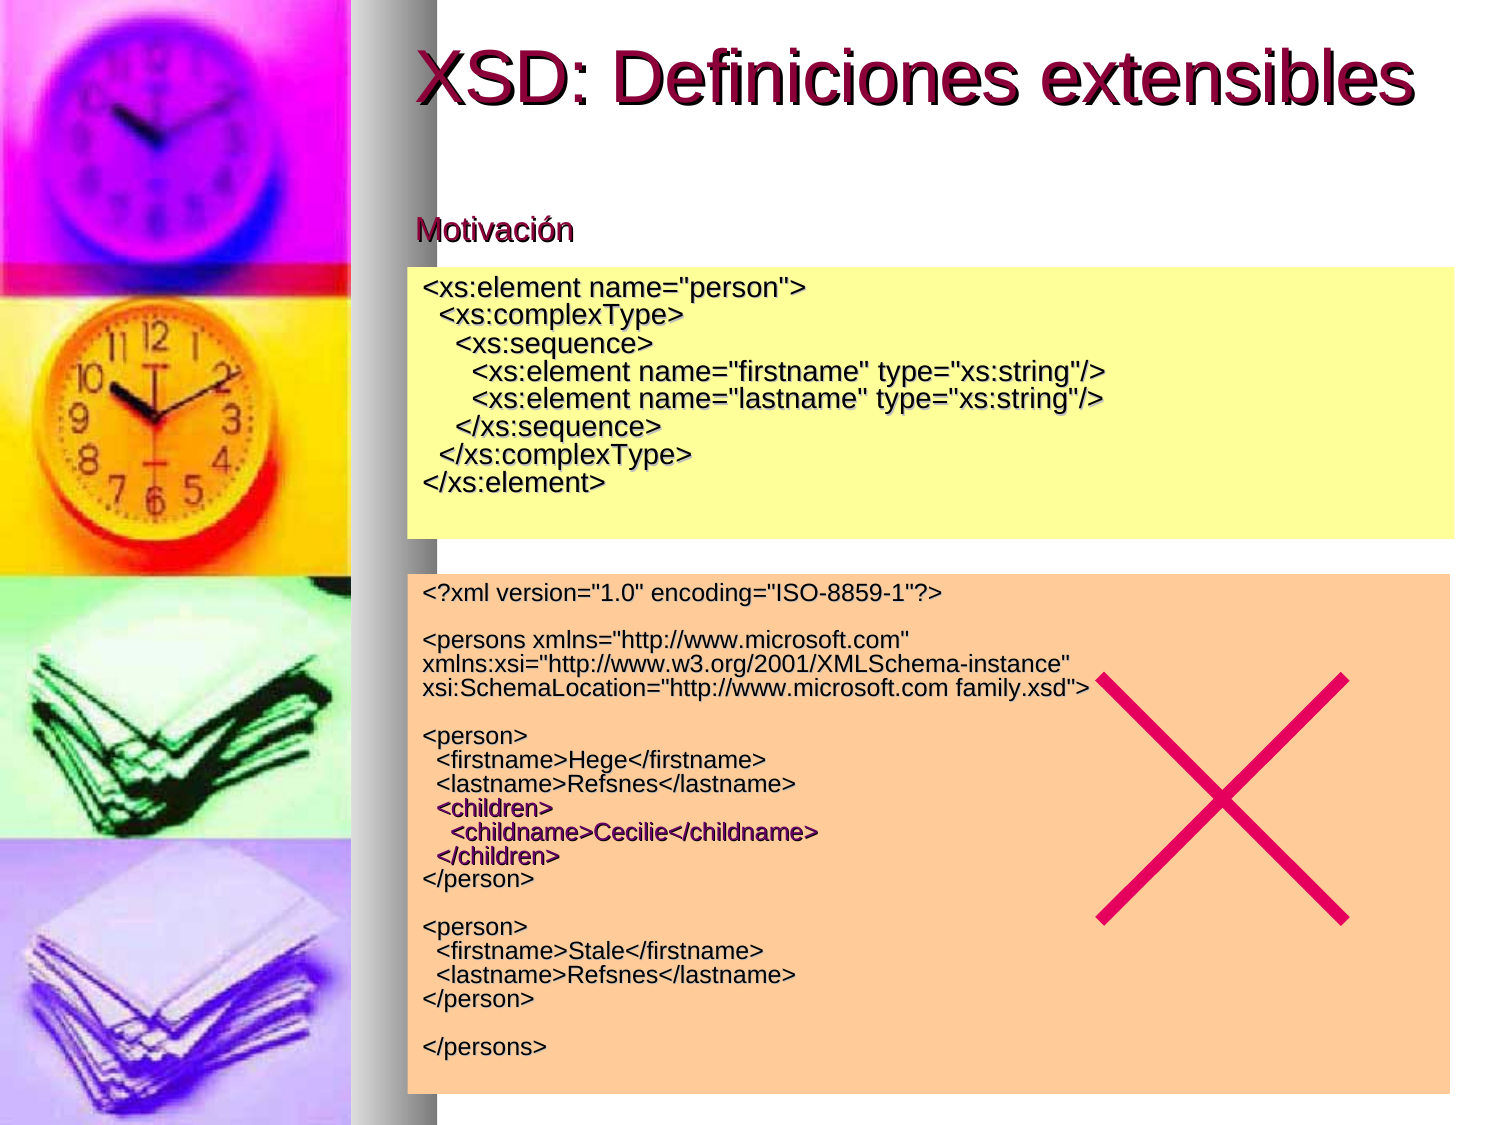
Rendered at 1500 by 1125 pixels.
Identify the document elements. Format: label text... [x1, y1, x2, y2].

picture [0, 0, 351, 1125]
list <?xml version="1.0" encoding="ISO-8859-1"?> <persons xmlns="http://www.microsoft.com" xmlns:xsi="http://www.w3.org/2001/XMLSchema-instance" xsi:SchemaLocation="http://www.microsoft.com family.xsd"> <person> <firstname>Hege</firstname> <lastname>Refsnes</lastname> <children> <childname>Cecilie</childname> </children> </person> <person> <firstname>Stale</firstname> <lastname>Refsnes</lastname> </person> </persons> [407, 574, 1450, 1094]
title XSD: Definiciones extensibles Motivación [399, 19, 1450, 256]
list <xs:element name="person"> <xs:complexType> <xs:sequence> <xs:element name="firstname" type="xs:string"/> <xs:element name="lastname" type="xs:string"/> </xs:sequence> </xs:complexType> </xs:element> [407, 267, 1455, 539]
